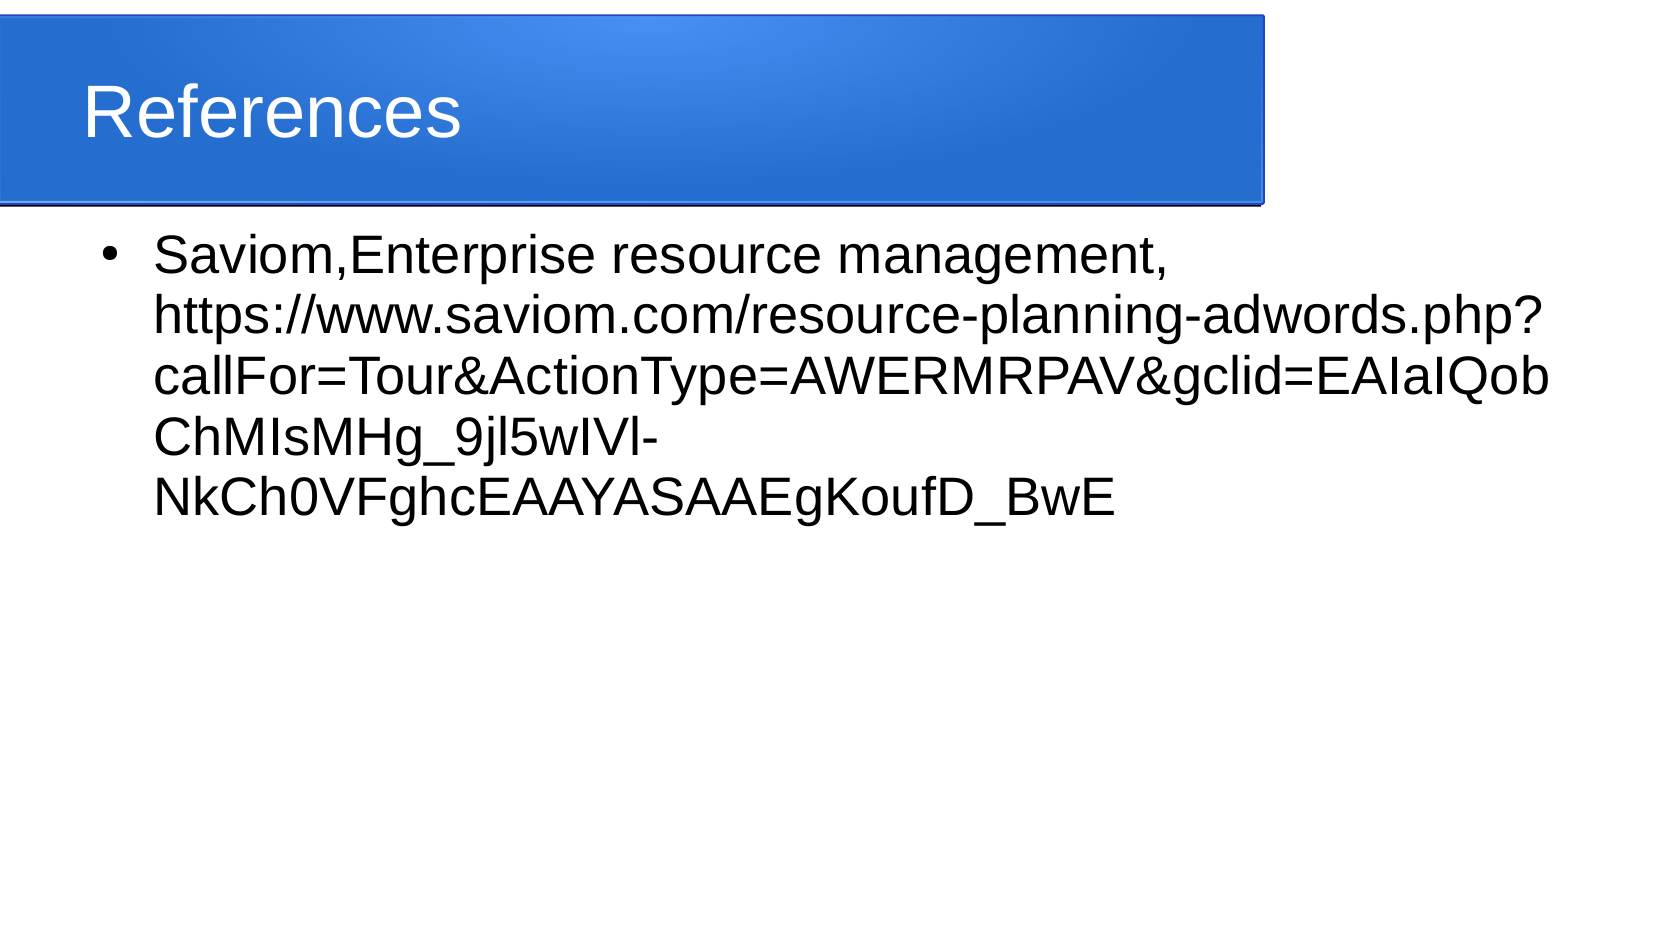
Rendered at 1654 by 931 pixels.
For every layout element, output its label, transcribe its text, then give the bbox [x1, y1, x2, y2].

list Saviom,Enterprise resource management, https://www.saviom.com/resource-planning-adwords.php?callFor=Tour&ActionType=AWERMRPAV&gclid=EAIaIQobChMIsMHg_9jl5wIVl-NkCh0VFghcEAAYASAAEgKoufD_BwE [82, 224, 1571, 764]
title References [82, 35, 1235, 189]
